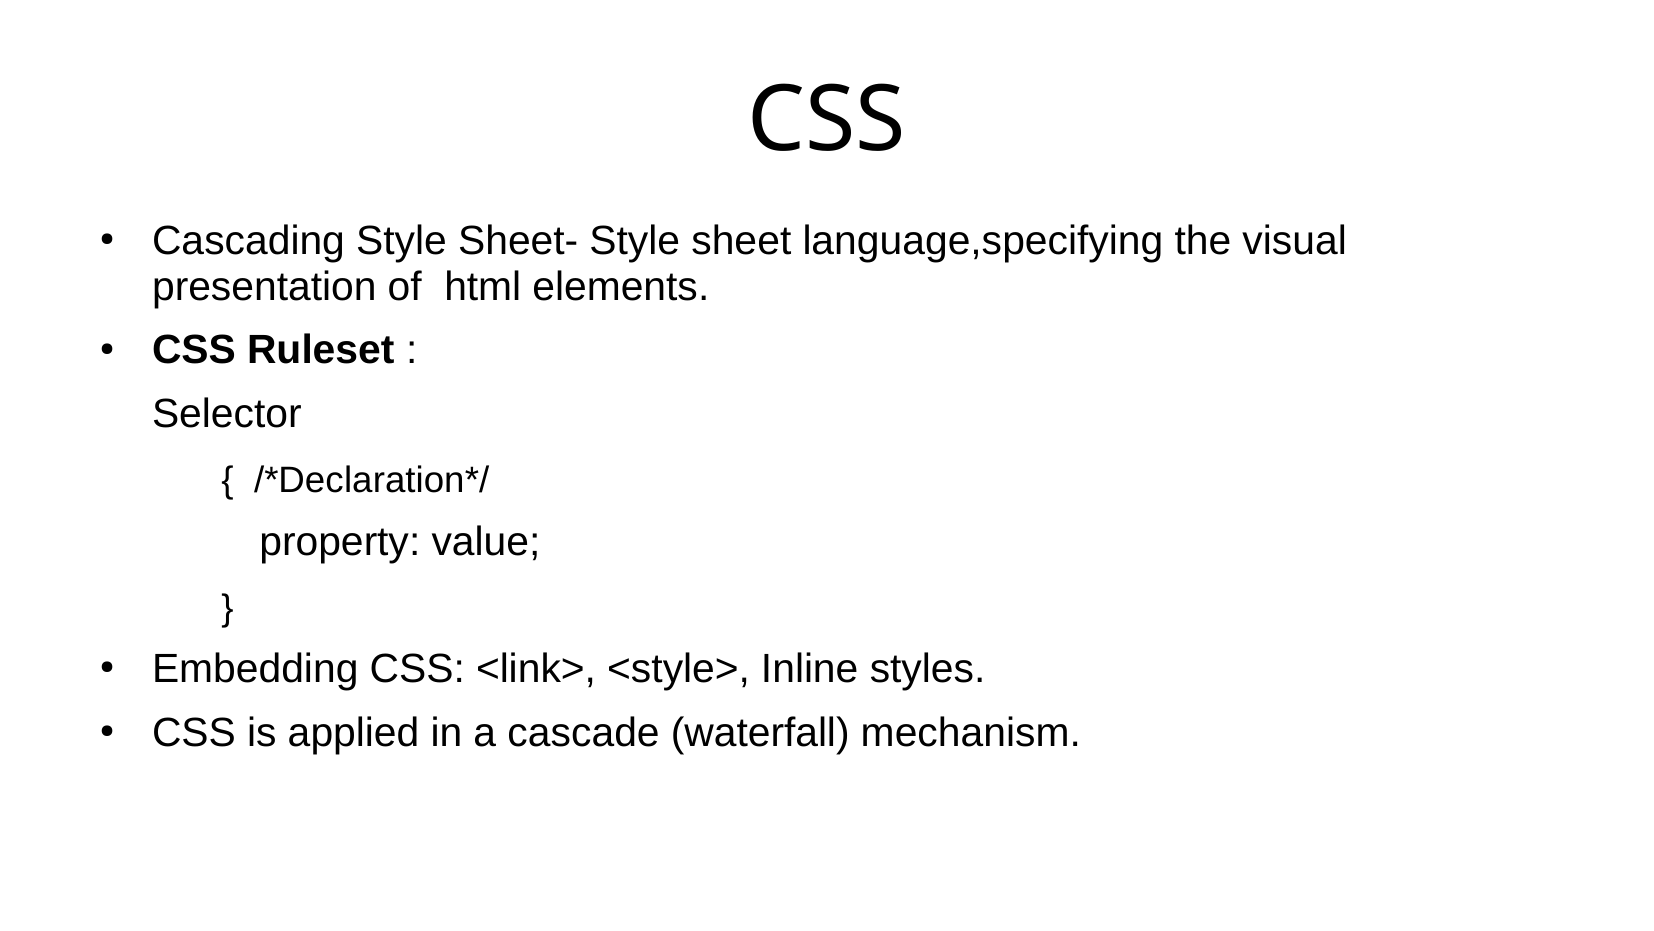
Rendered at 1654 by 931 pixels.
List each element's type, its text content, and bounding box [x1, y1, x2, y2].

title CSS [82, 37, 1571, 193]
list Cascading Style Sheet- Style sheet language,specifying the visual presentation of html elements. CSS Ruleset : Selector { /*Declaration*/ property: value; } Embedding CSS: <link>, <style>, Inline styles. CSS is applied in a cascade (waterfall) mechanism. [82, 217, 1571, 757]
